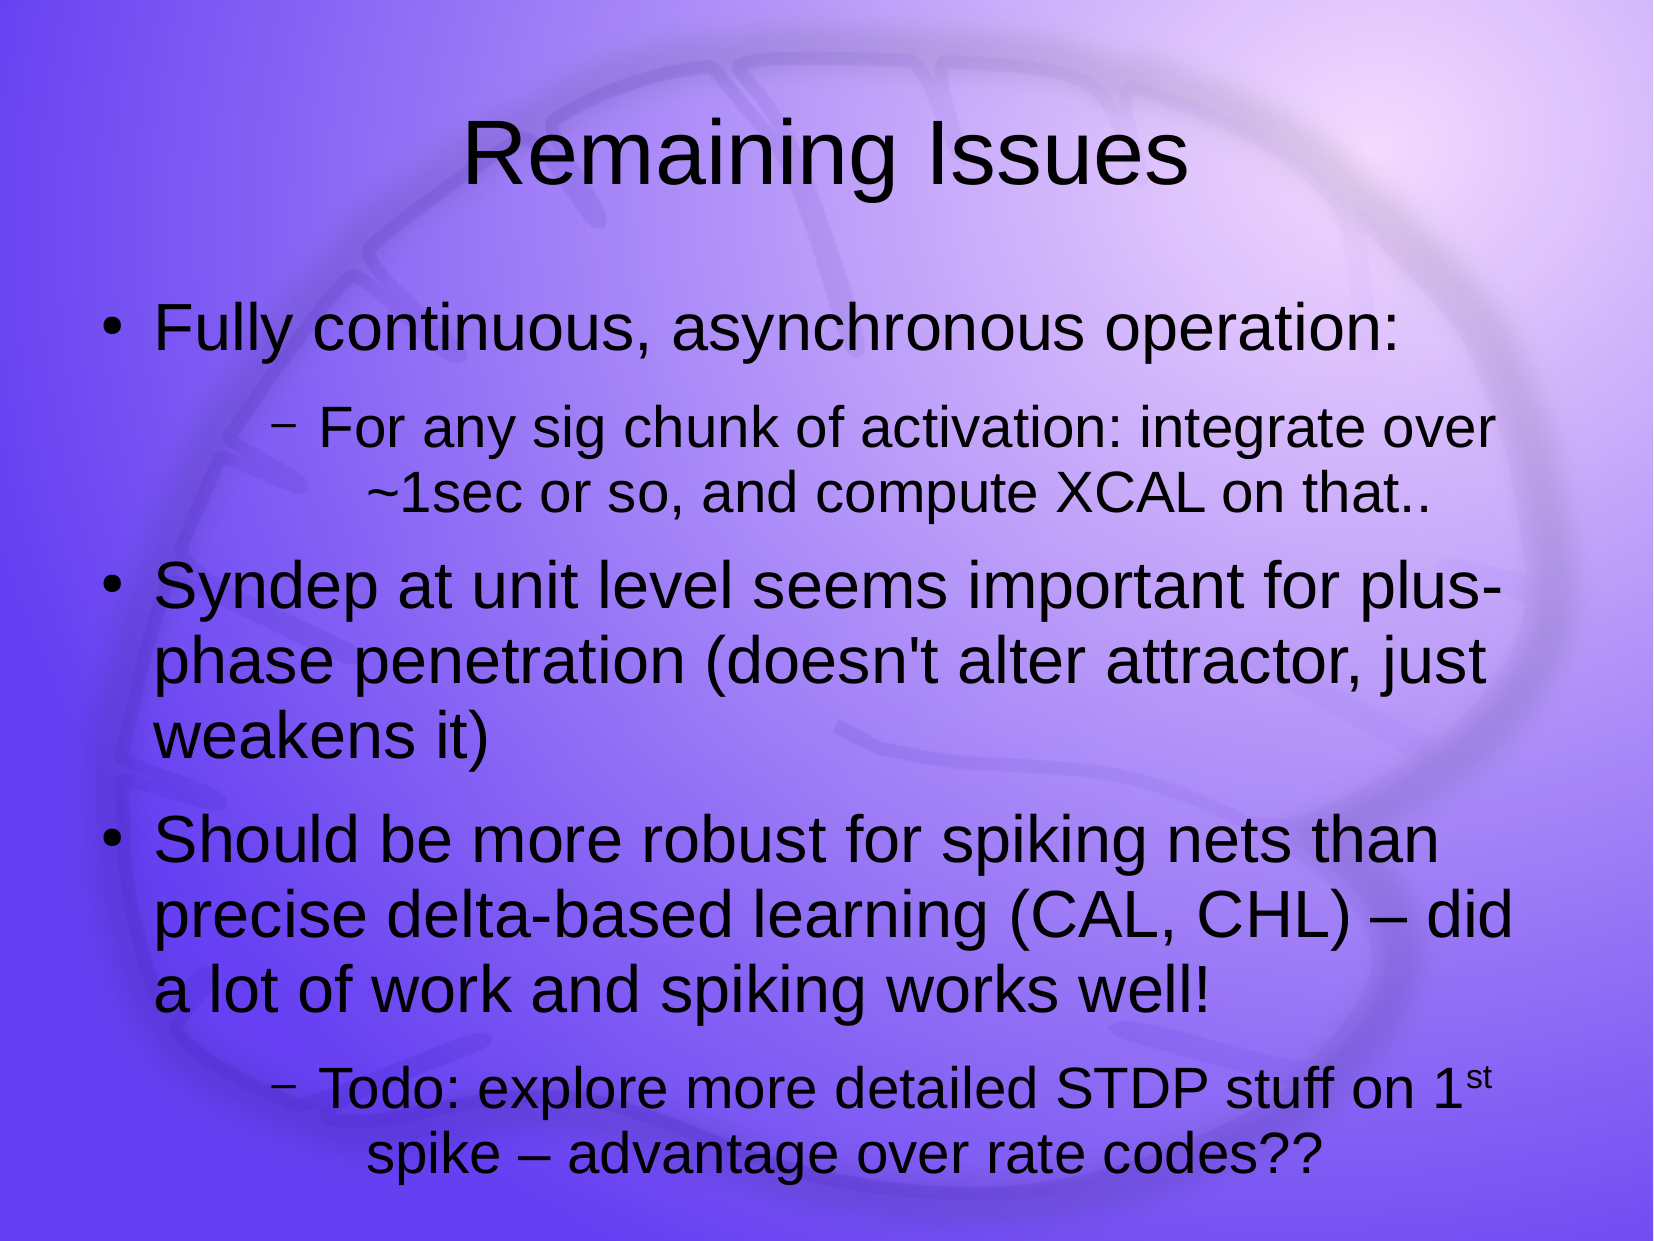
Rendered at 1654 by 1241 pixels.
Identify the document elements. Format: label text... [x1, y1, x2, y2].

list Fully continuous, asynchronous operation: For any sig chunk of activation: integrate over ~1sec or so, and compute XCAL on that.. Syndep at unit level seems important for plus-phase penetration (doesn't alter attractor, just weakens it) Should be more robust for spiking nets than precise delta-based learning (CAL, CHL) – did a lot of work and spiking works well! Todo: explore more detailed STDP stuff on 1st spike – advantage over rate codes?? [82, 290, 1571, 1187]
title Remaining Issues [82, 56, 1571, 250]
picture [0, 0, 1654, 1241]
